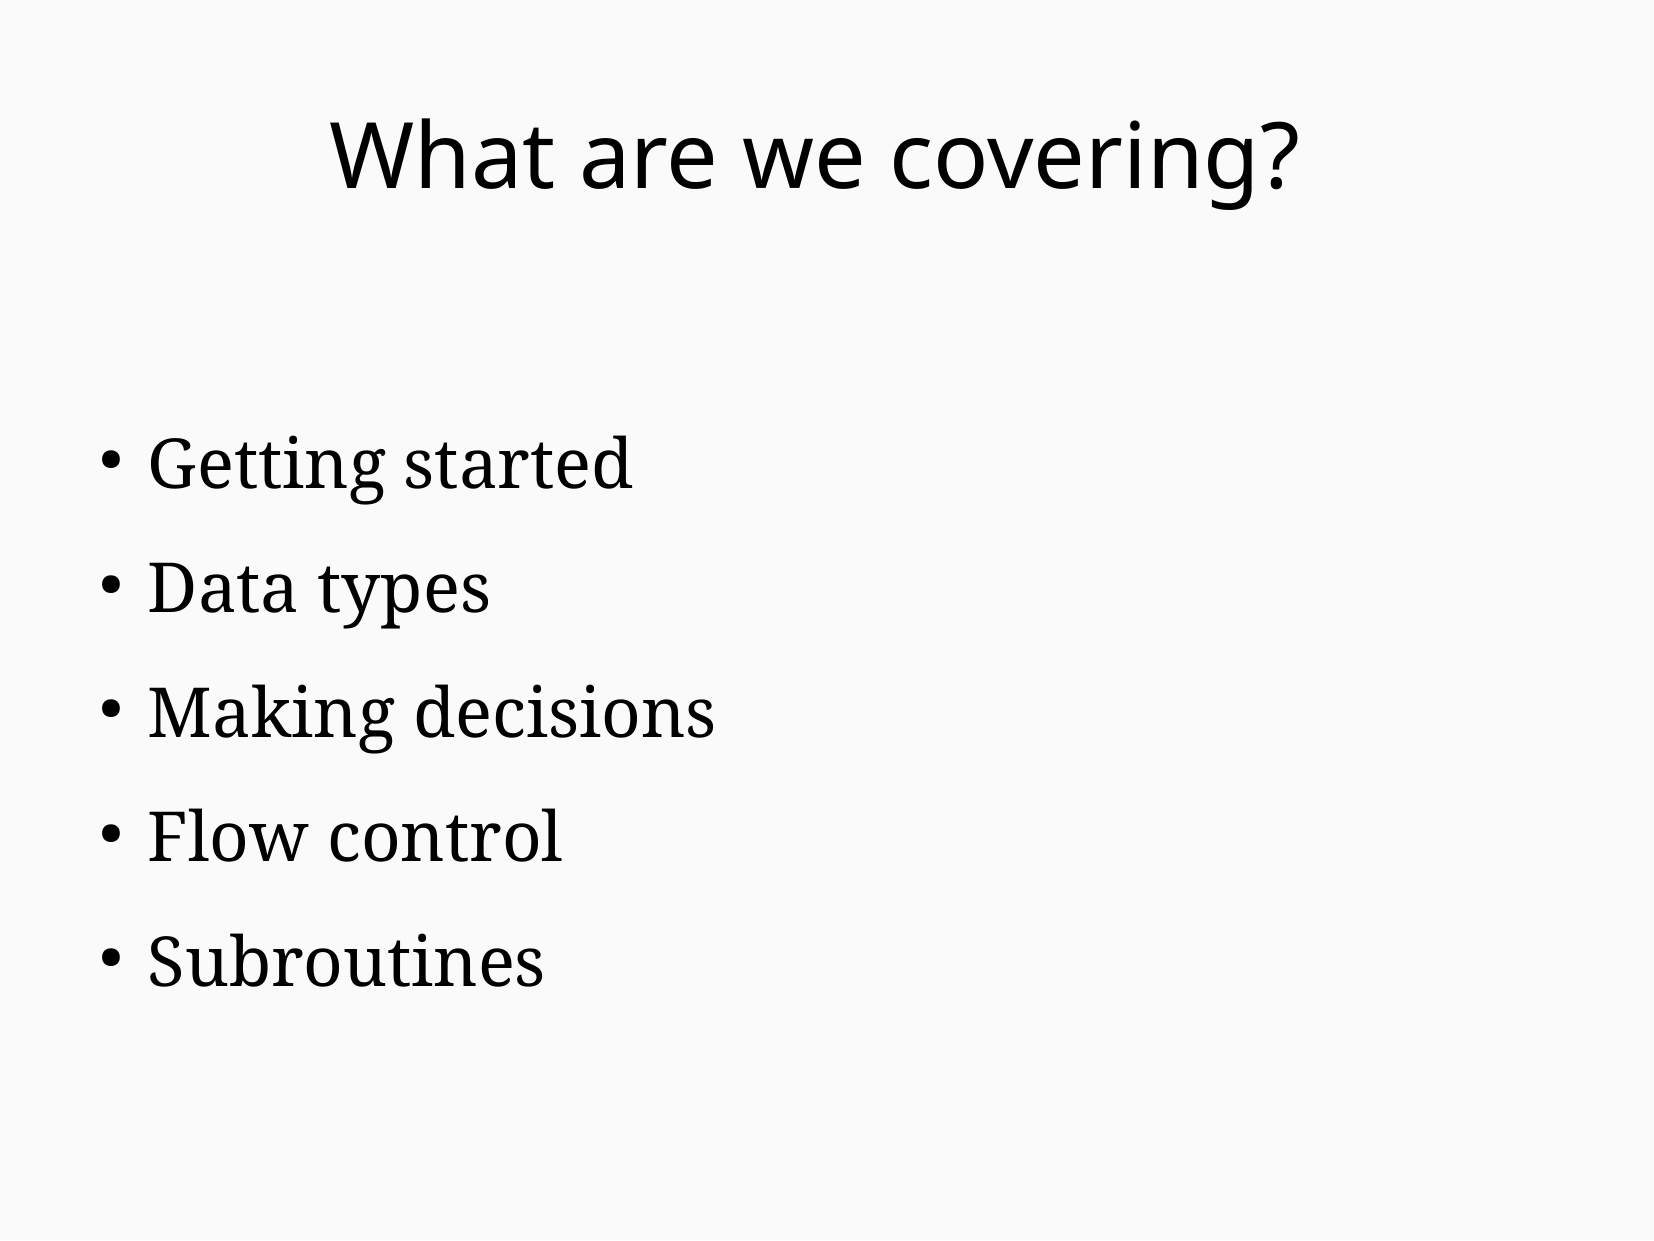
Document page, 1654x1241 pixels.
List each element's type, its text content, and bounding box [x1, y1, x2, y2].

list Getting started Data types Making decisions Flow control Subroutines [82, 290, 1571, 1010]
title What are we covering? [82, 49, 1571, 257]
